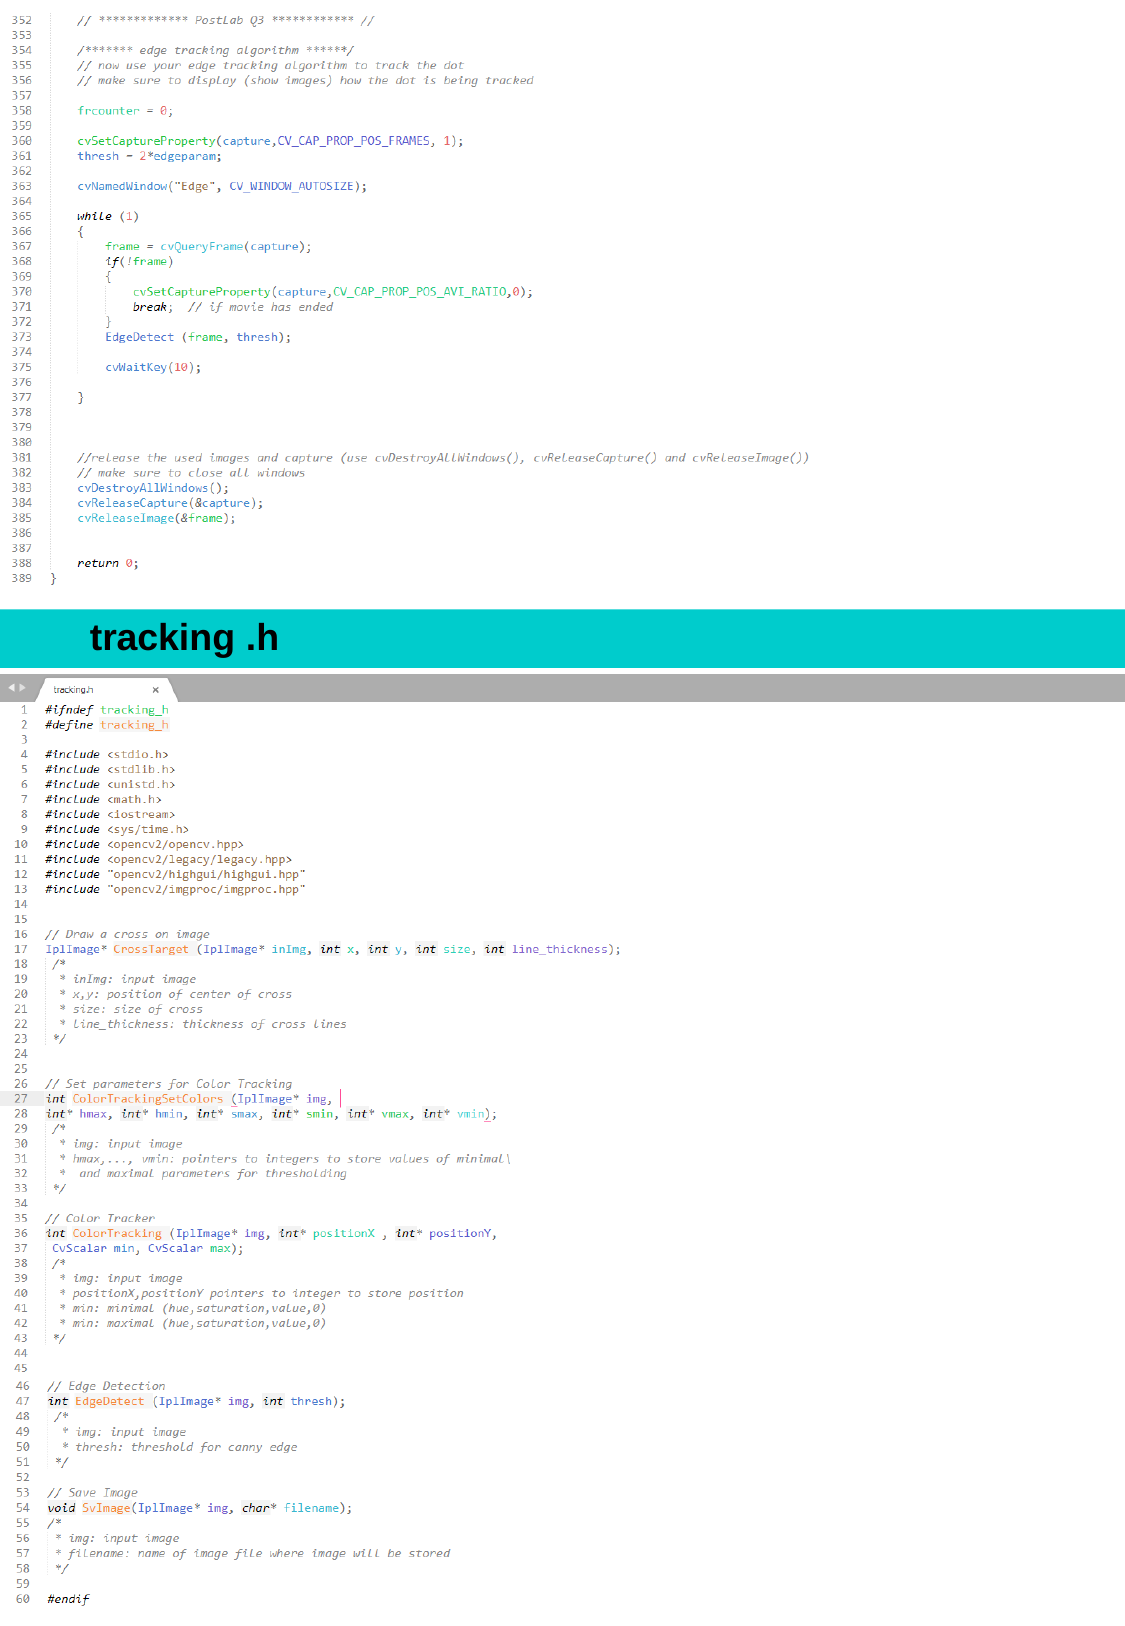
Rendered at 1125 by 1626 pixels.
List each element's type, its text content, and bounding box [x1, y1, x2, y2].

picture [0, 1376, 1125, 1607]
picture [0, 12, 1125, 586]
picture [0, 674, 1125, 1374]
text_box tracking .h [0, 609, 1125, 668]
